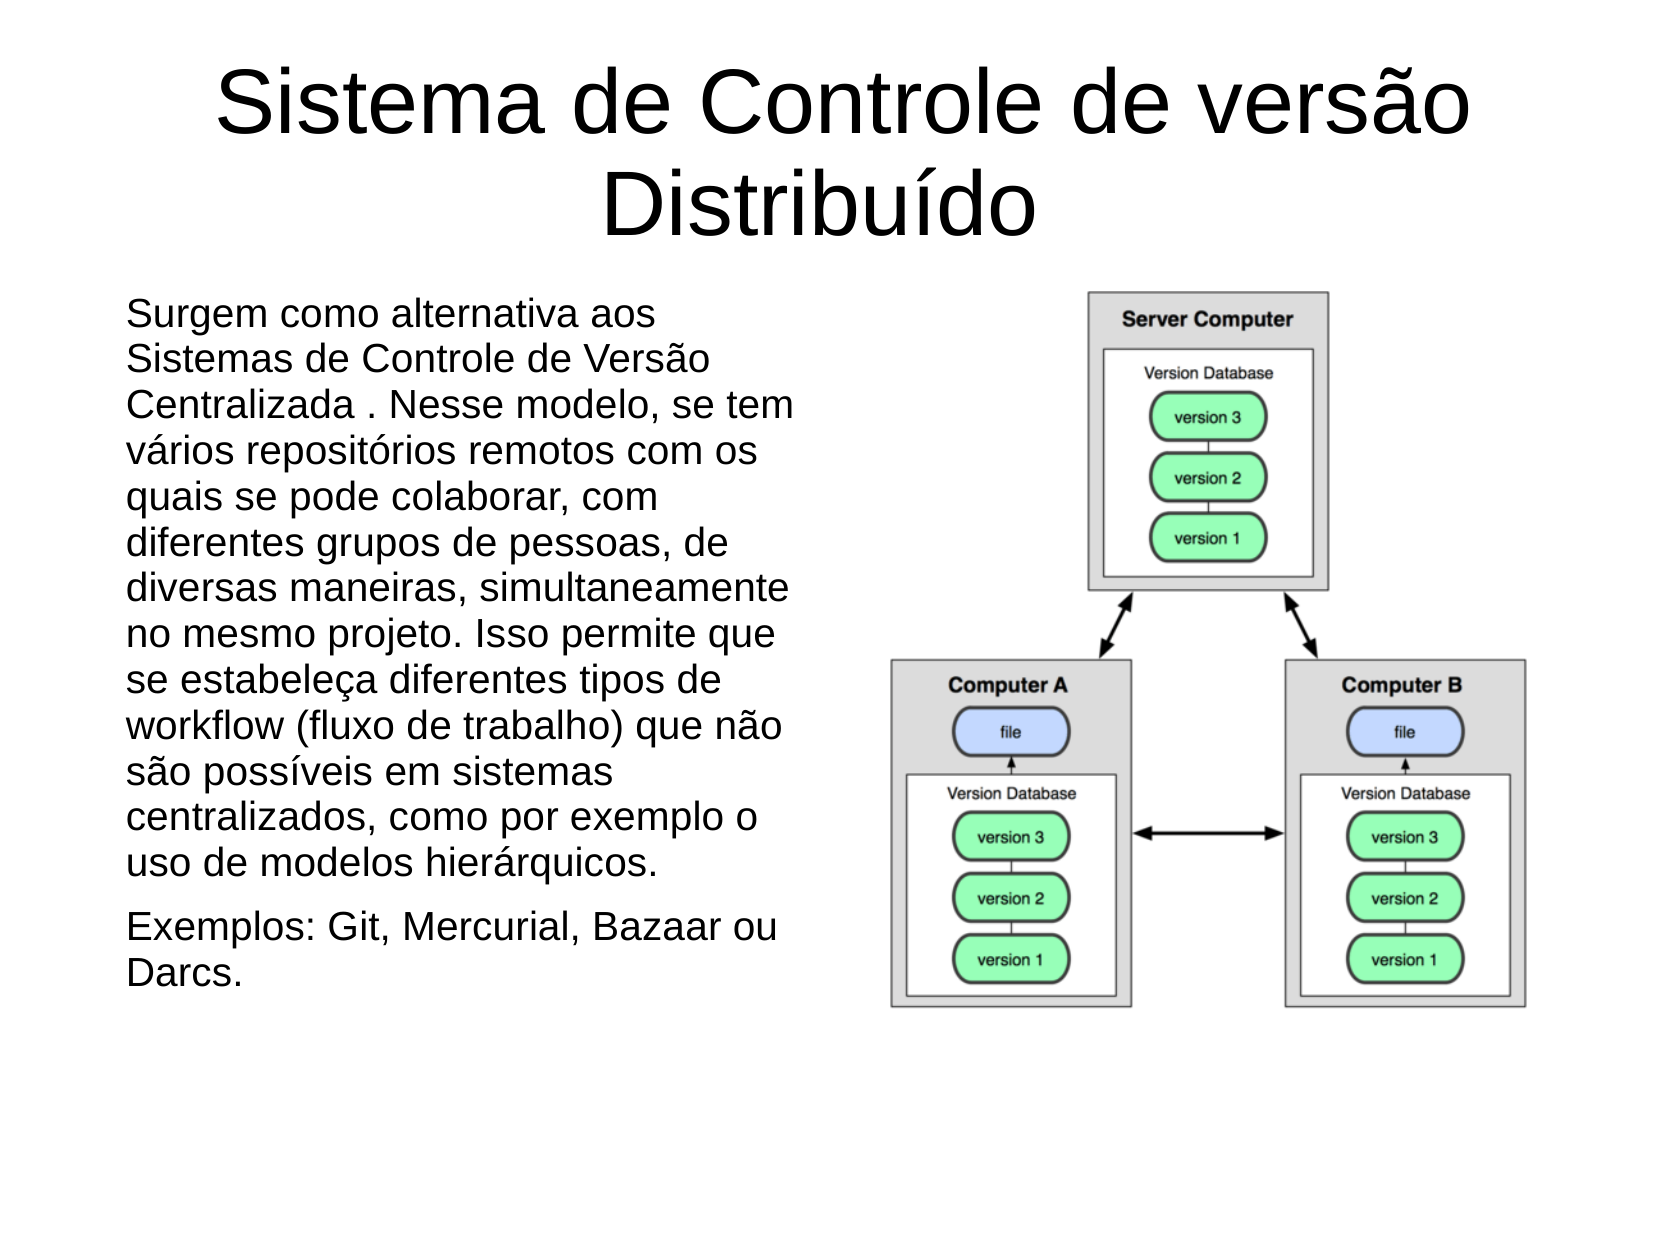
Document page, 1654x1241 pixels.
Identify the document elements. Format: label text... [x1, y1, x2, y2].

title Sistema de Controle de versão Distribuído [82, 49, 1571, 257]
list Surgem como alternativa aos Sistemas de Controle de Versão Centralizada . Nesse modelo, se tem vários repositórios remotos com os quais se pode colaborar, com diferentes grupos de pessoas, de diversas maneiras, simultaneamente no mesmo projeto. Isso permite que se estabeleça diferentes tipos de workflow (fluxo de trabalho) que não são possíveis em sistemas centralizados, como por exemplo o uso de modelos hierárquicos. Exemplos: Git, Mercurial, Bazaar ou Darcs. [82, 290, 809, 1010]
picture [888, 290, 1528, 1010]
